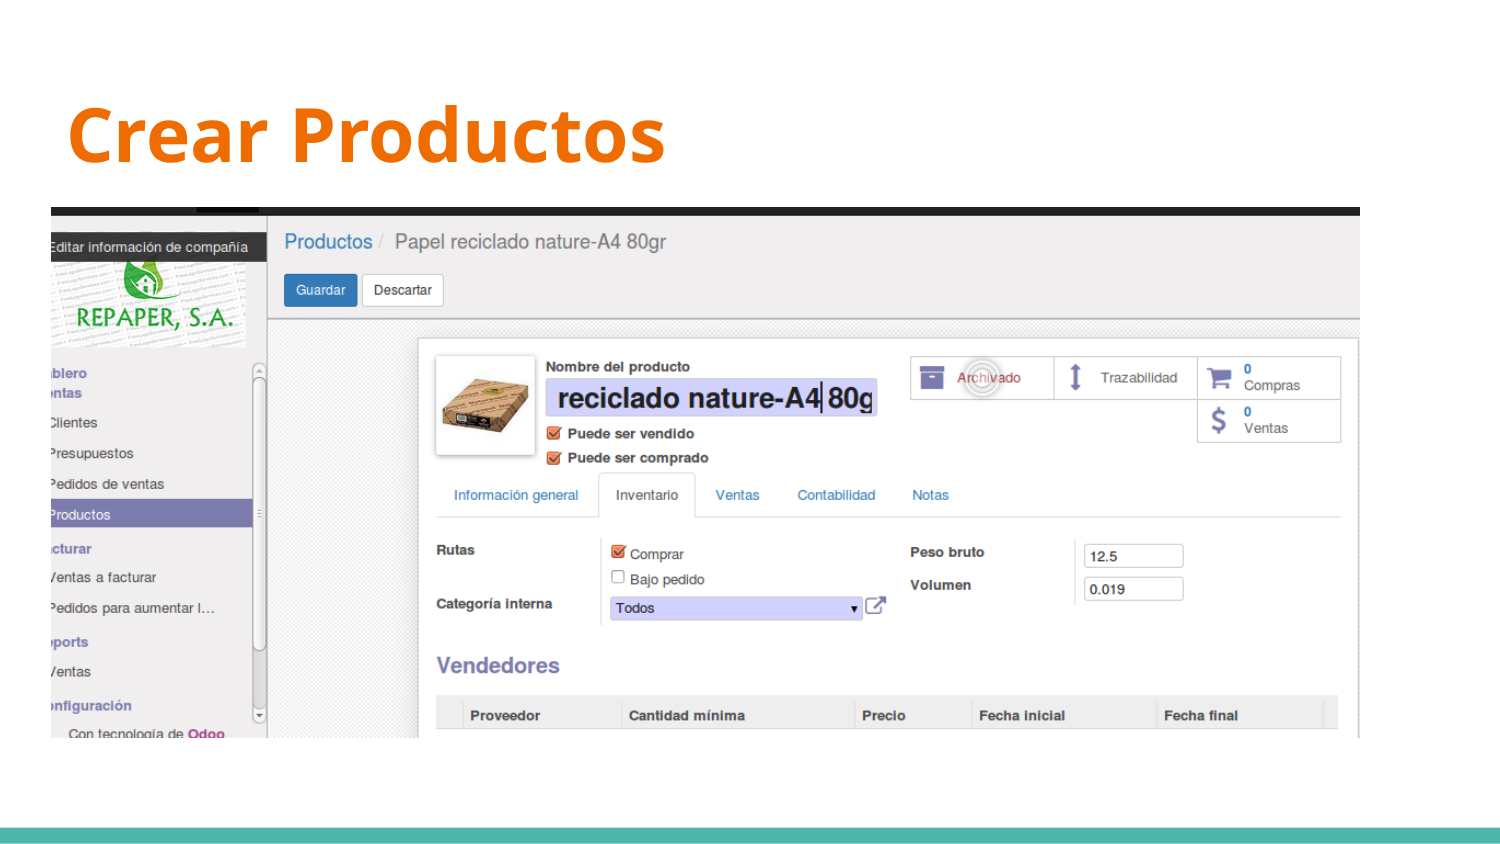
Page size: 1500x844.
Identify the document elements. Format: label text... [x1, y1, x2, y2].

title Crear Productos [51, 72, 1449, 189]
picture [51, 207, 1360, 738]
